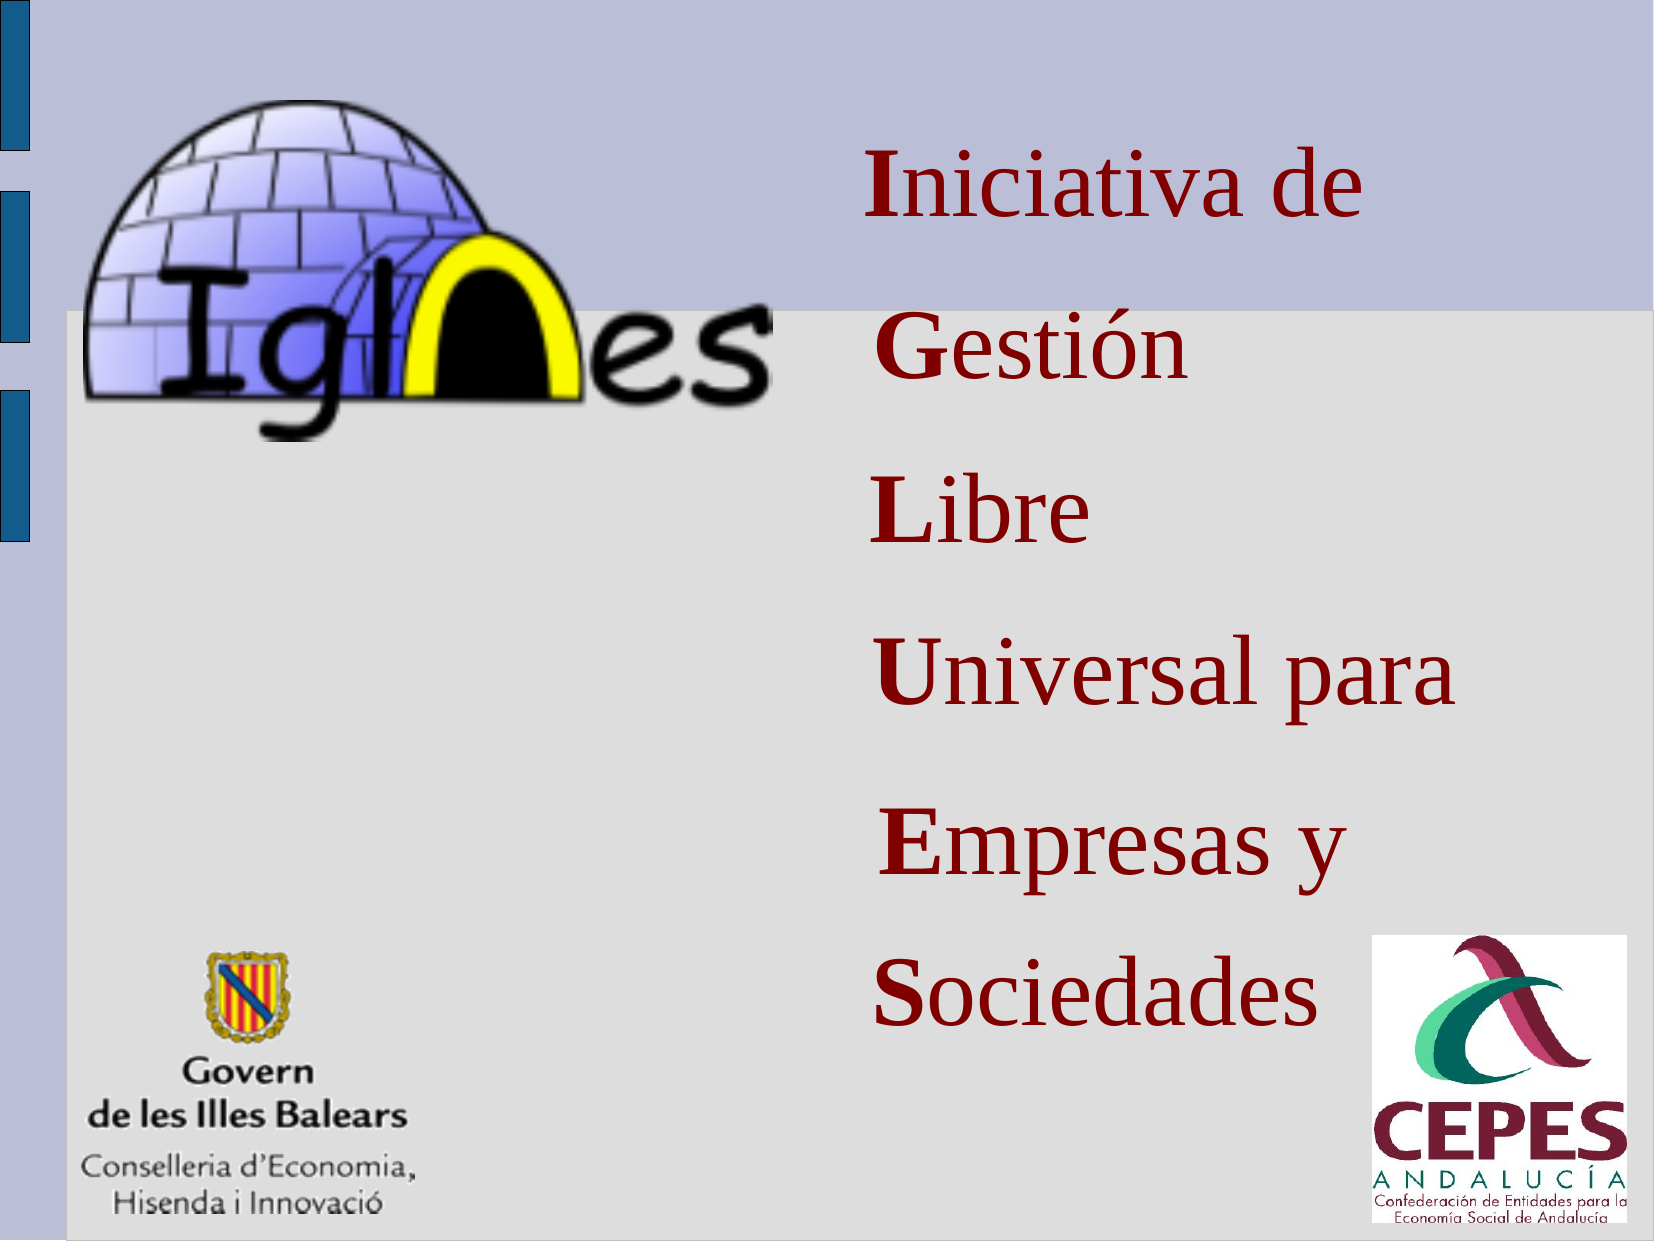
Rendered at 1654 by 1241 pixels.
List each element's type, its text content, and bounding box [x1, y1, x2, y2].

text_box Libre [869, 453, 1483, 565]
text_box Gestión [872, 289, 1487, 421]
text_box Sociedades [871, 936, 1372, 1110]
text_box Iniciativa de [862, 127, 1476, 291]
text_box Universal para [871, 615, 1485, 751]
picture [1372, 935, 1627, 1223]
text_box Empresas y [878, 785, 1492, 903]
picture [81, 951, 415, 1214]
picture [83, 100, 773, 442]
